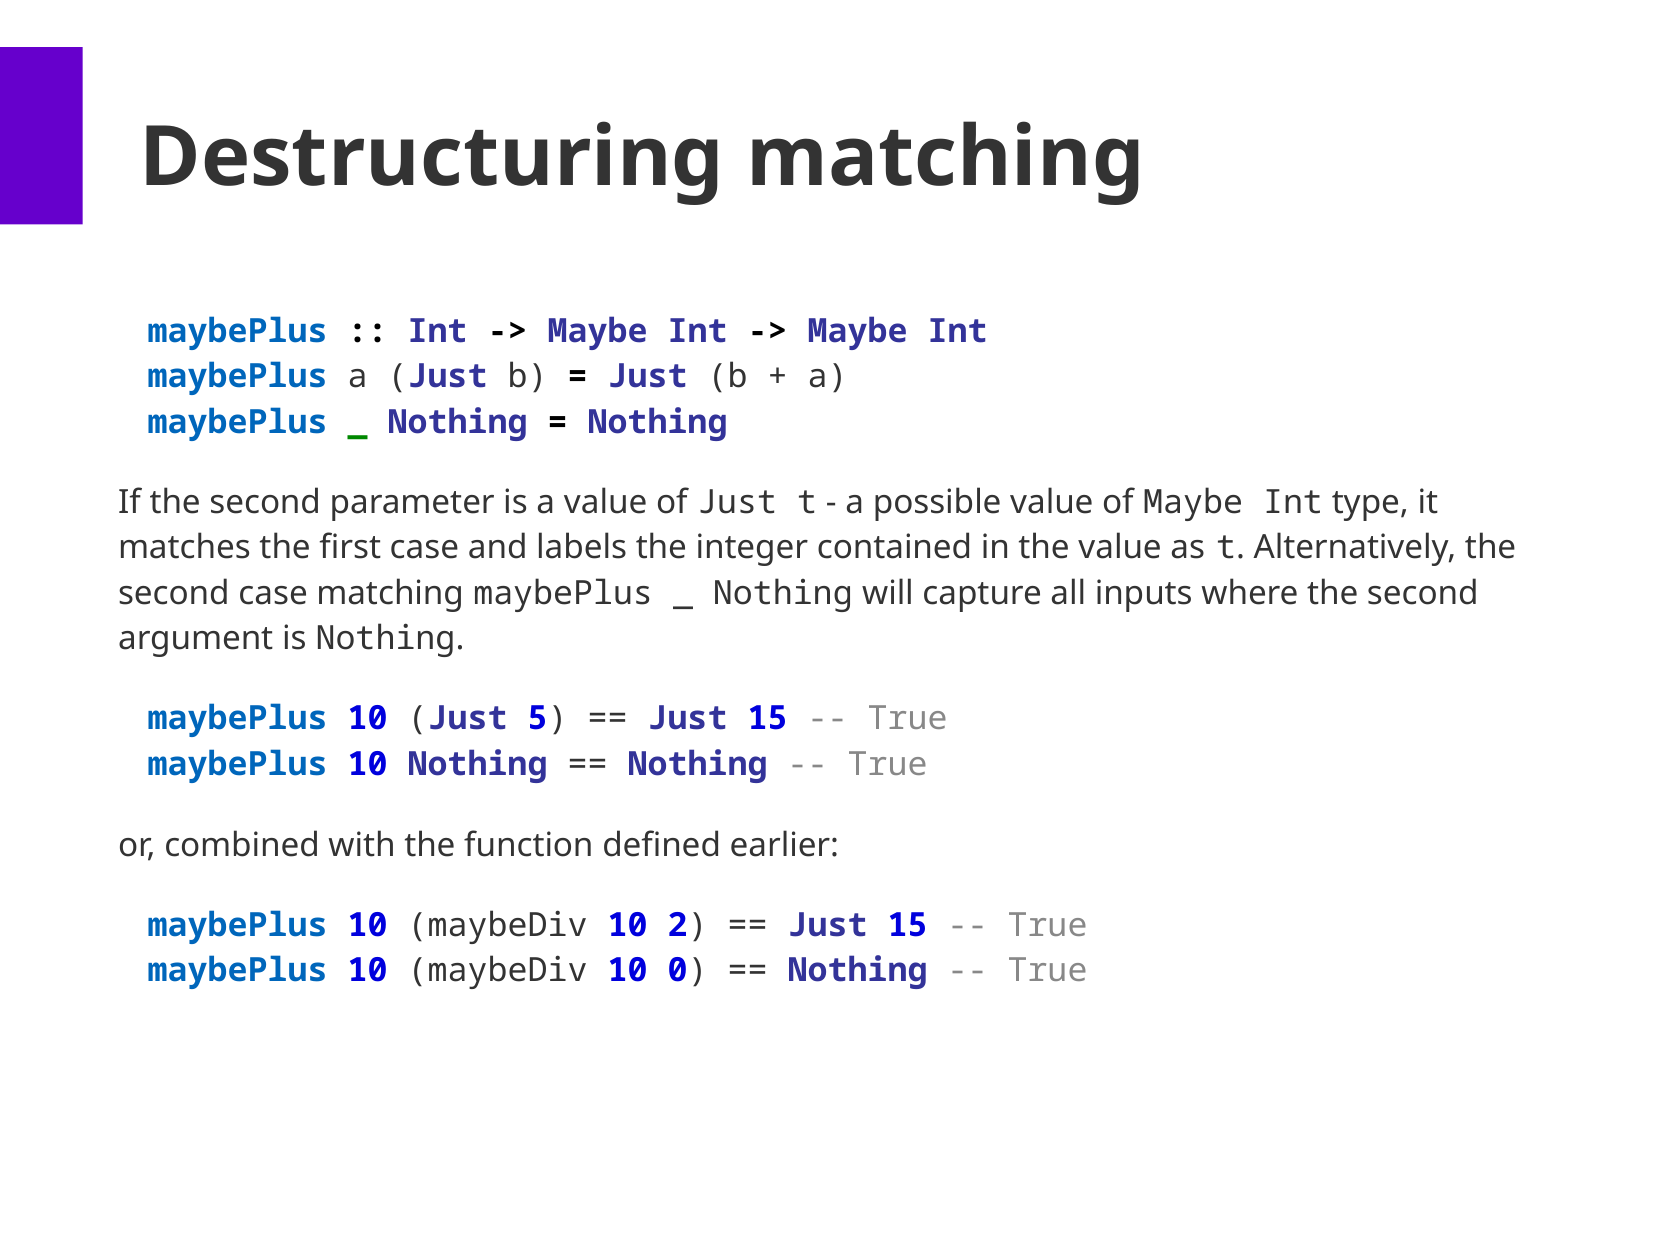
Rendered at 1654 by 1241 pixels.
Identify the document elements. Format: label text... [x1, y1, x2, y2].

title Destructuring matching [118, 49, 1571, 257]
list maybePlus :: Int -> Maybe Int -> Maybe Int maybePlus a (Just b) = Just (b + a) maybePlus _ Nothing = Nothing If the second parameter is a value of Just t - a possible value of Maybe Int type, it matches the first case and labels the integer contained in the value as t. Alternatively, the second case matching maybePlus _ Nothing will capture all inputs where the second argument is Nothing. maybePlus 10 (Just 5) == Just 15 -- True maybePlus 10 Nothing == Nothing -- True or, combined with the function defined earlier: maybePlus 10 (maybeDiv 10 2) == Just 15 -- True maybePlus 10 (maybeDiv 10 0) == Nothing -- True [118, 307, 1536, 1074]
